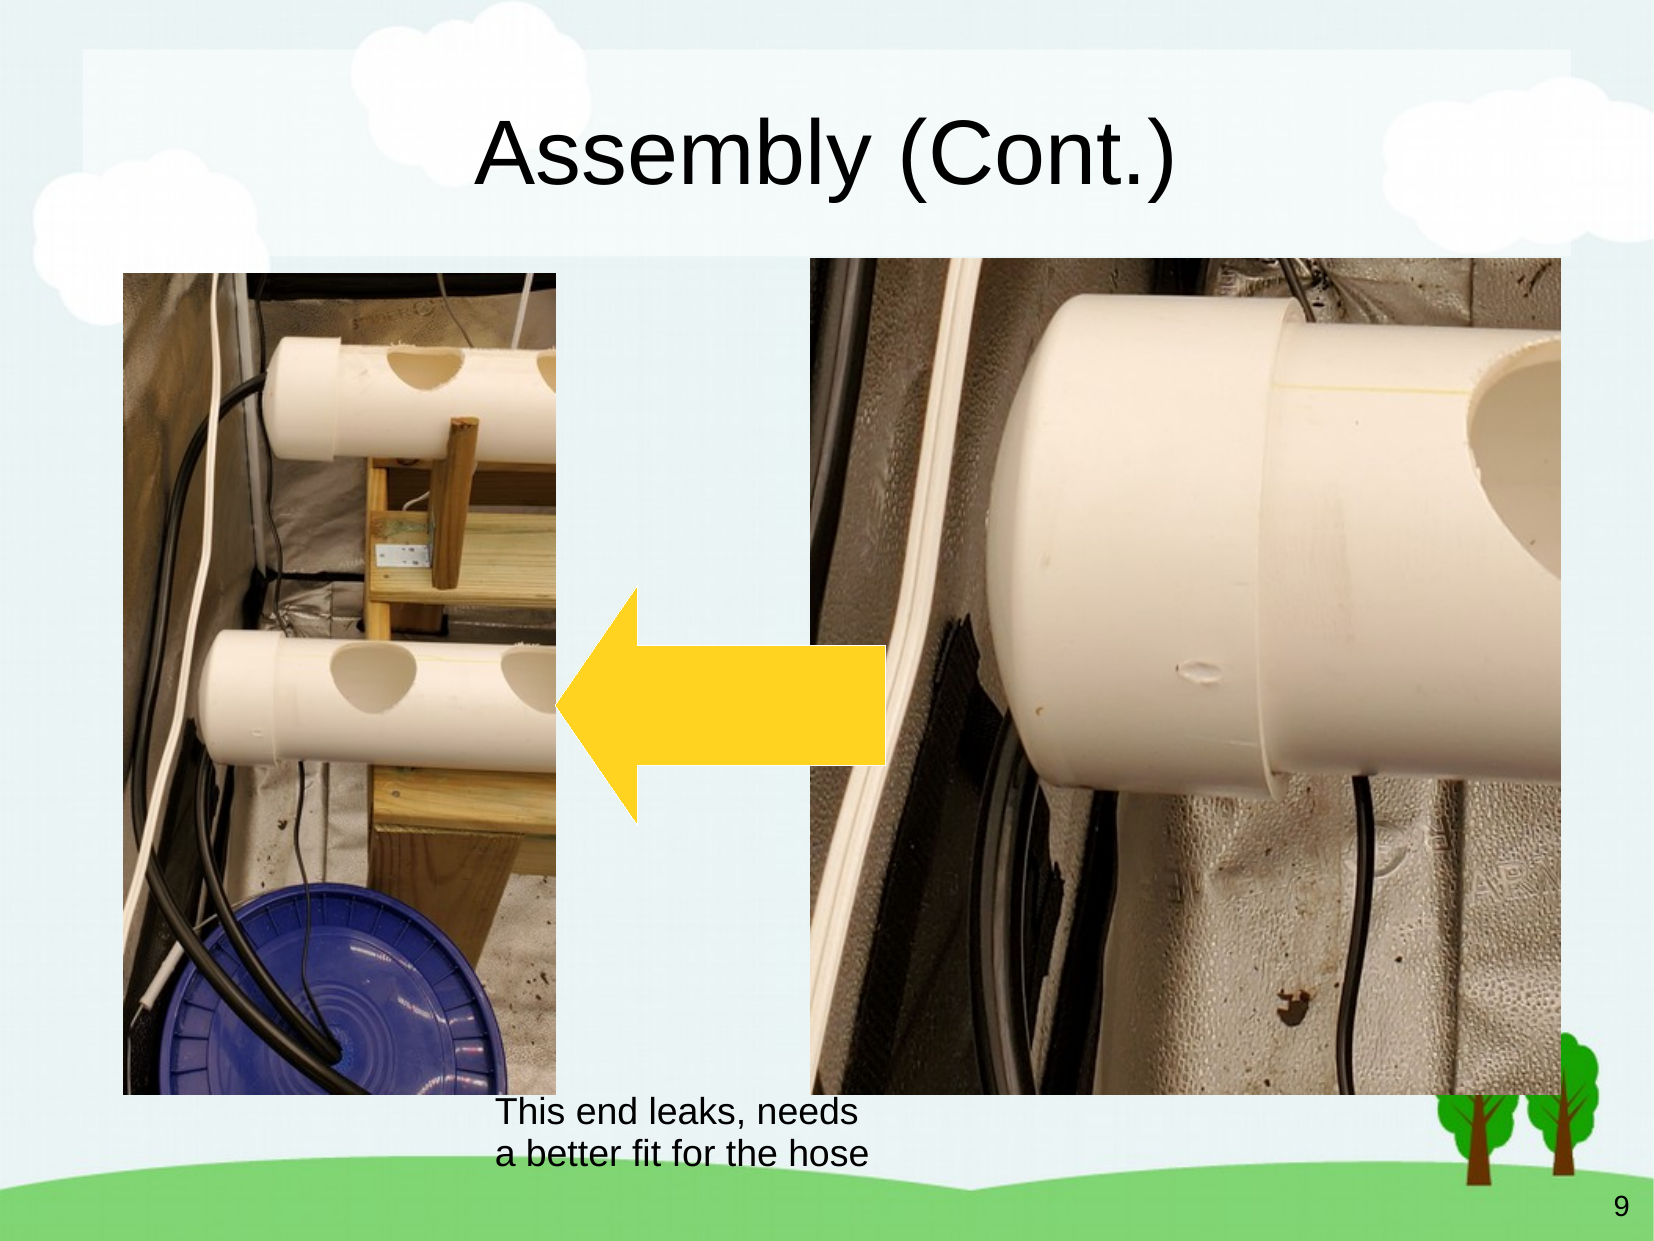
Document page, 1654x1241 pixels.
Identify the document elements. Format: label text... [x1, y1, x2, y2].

title Assembly (Cont.) [82, 49, 1571, 257]
picture [0, 0, 1654, 1241]
text_box [555, 585, 886, 826]
text_box This end leaks, needs a better fit for the hose [480, 1083, 886, 1231]
